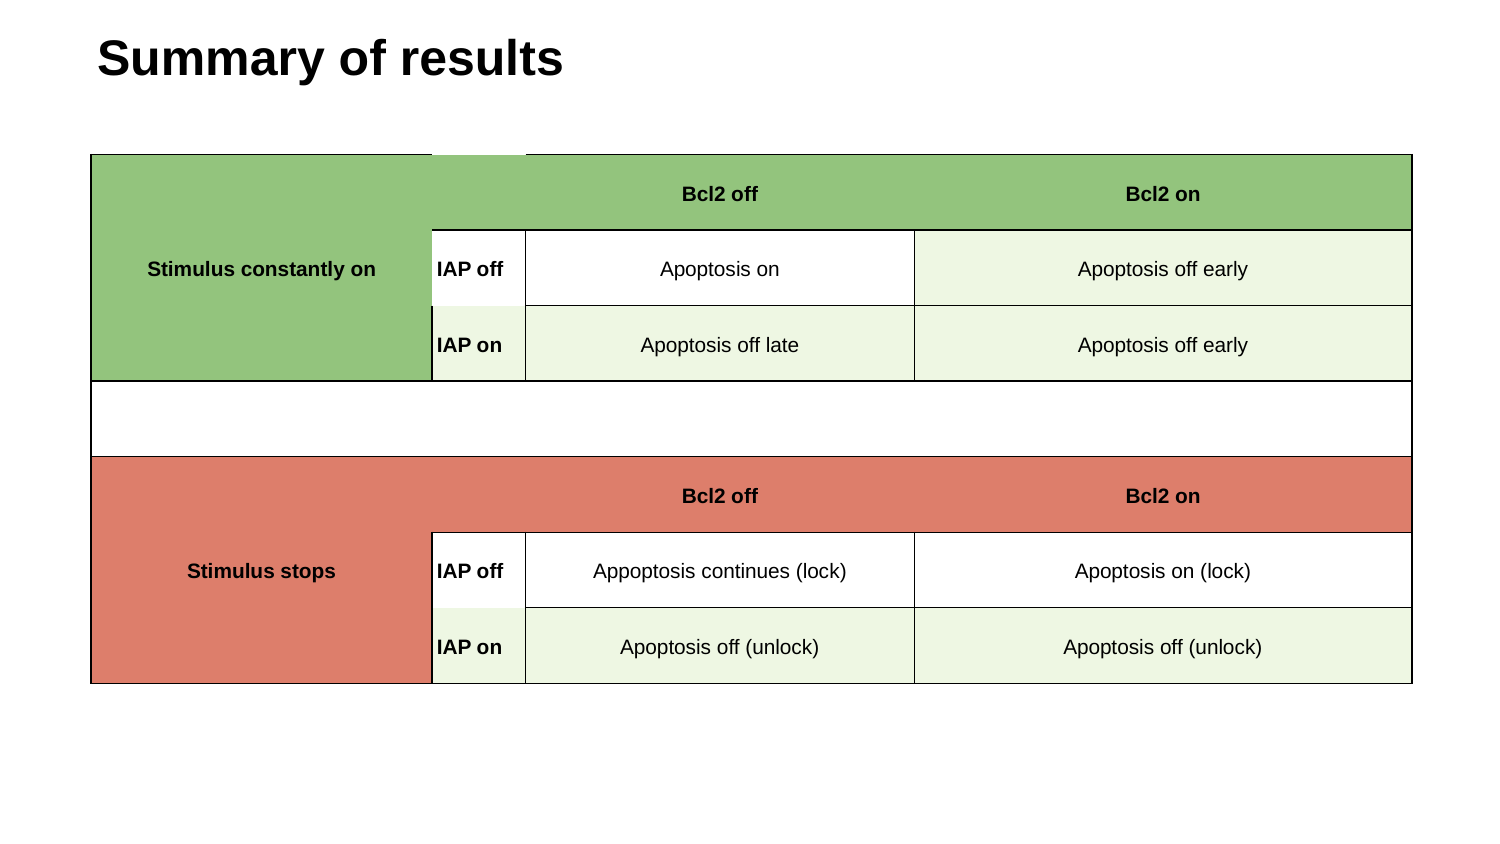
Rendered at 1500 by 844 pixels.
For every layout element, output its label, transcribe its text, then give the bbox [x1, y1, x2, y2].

table_cell Apoptosis off early [915, 306, 1411, 380]
table_cell Apoptosis off (unlock) [915, 608, 1411, 683]
table_header Bcl2 off [526, 155, 914, 229]
table_header Bcl2 on [914, 155, 1411, 229]
table_cell IAP off [433, 533, 525, 608]
table_cell IAP on [433, 306, 525, 380]
text_box Summary of results [82, 10, 1022, 99]
table_cell Apoptosis off (unlock) [526, 608, 914, 683]
table_cell IAP on [433, 608, 525, 683]
table_cell Bcl2 off [526, 457, 914, 532]
table_cell Bcl2 on [914, 457, 1411, 532]
table_cell [92, 382, 1411, 456]
table_cell Apoptosis on (lock) [915, 533, 1411, 607]
table_cell Stimulus stops [92, 457, 432, 683]
table_cell Apoptosis off late [526, 306, 914, 380]
table_header [432, 155, 526, 229]
table_cell Apoptosis on [526, 231, 914, 305]
table_cell IAP off [432, 231, 525, 306]
table_cell Apoptosis off early [915, 231, 1411, 305]
table_header Stimulus constantly on [92, 155, 432, 380]
table_cell Appoptosis continues (lock) [526, 533, 914, 607]
table_cell [432, 457, 526, 532]
